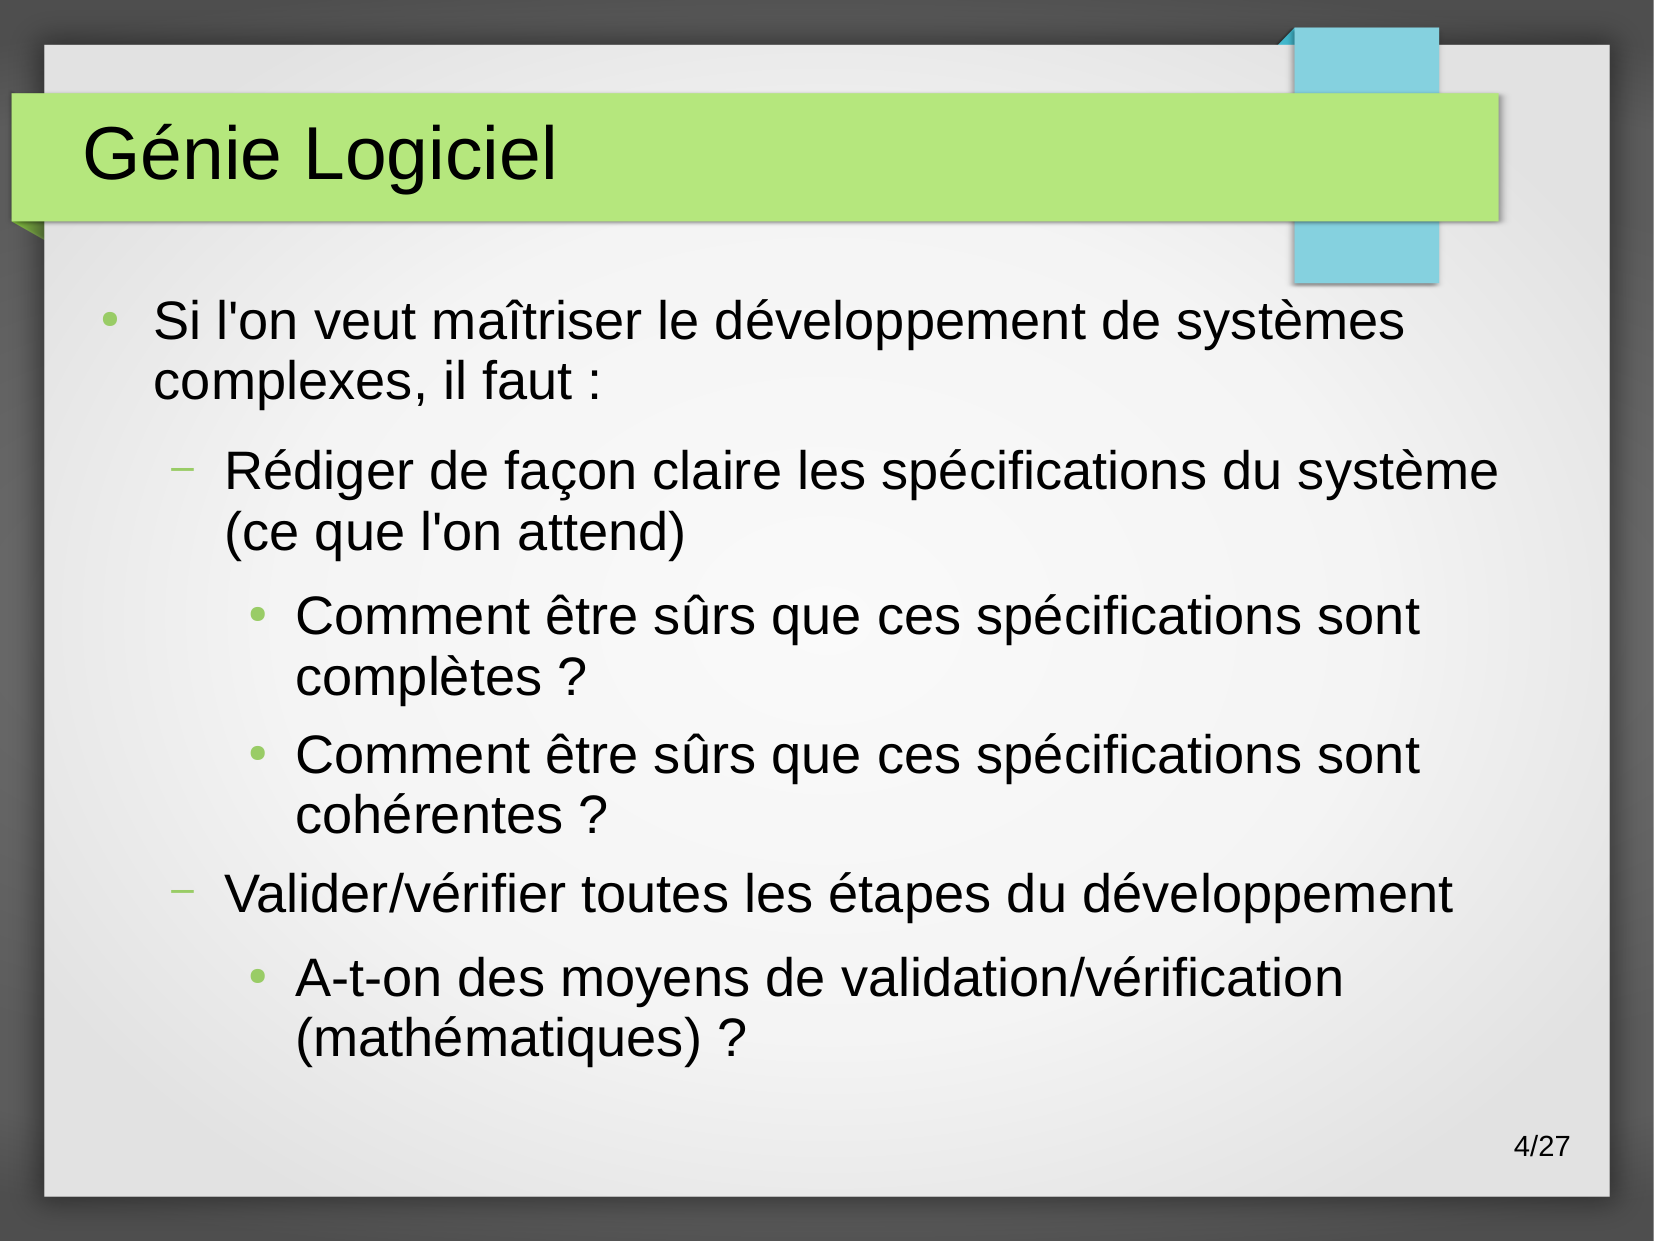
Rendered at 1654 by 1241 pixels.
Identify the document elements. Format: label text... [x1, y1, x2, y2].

picture [0, 0, 1654, 1241]
title Génie Logiciel [82, 94, 1264, 213]
list Si l'on veut maîtriser le développement de systèmes complexes, il faut : Rédiger de façon claire les spécifications du système (ce que l'on attend) Comment être sûrs que ces spécifications sont complètes ? Comment être sûrs que ces spécifications sont cohérentes ? Valider/vérifier toutes les étapes du développement A-t-on des moyens de validation/vérification (mathématiques) ? [82, 290, 1571, 1076]
